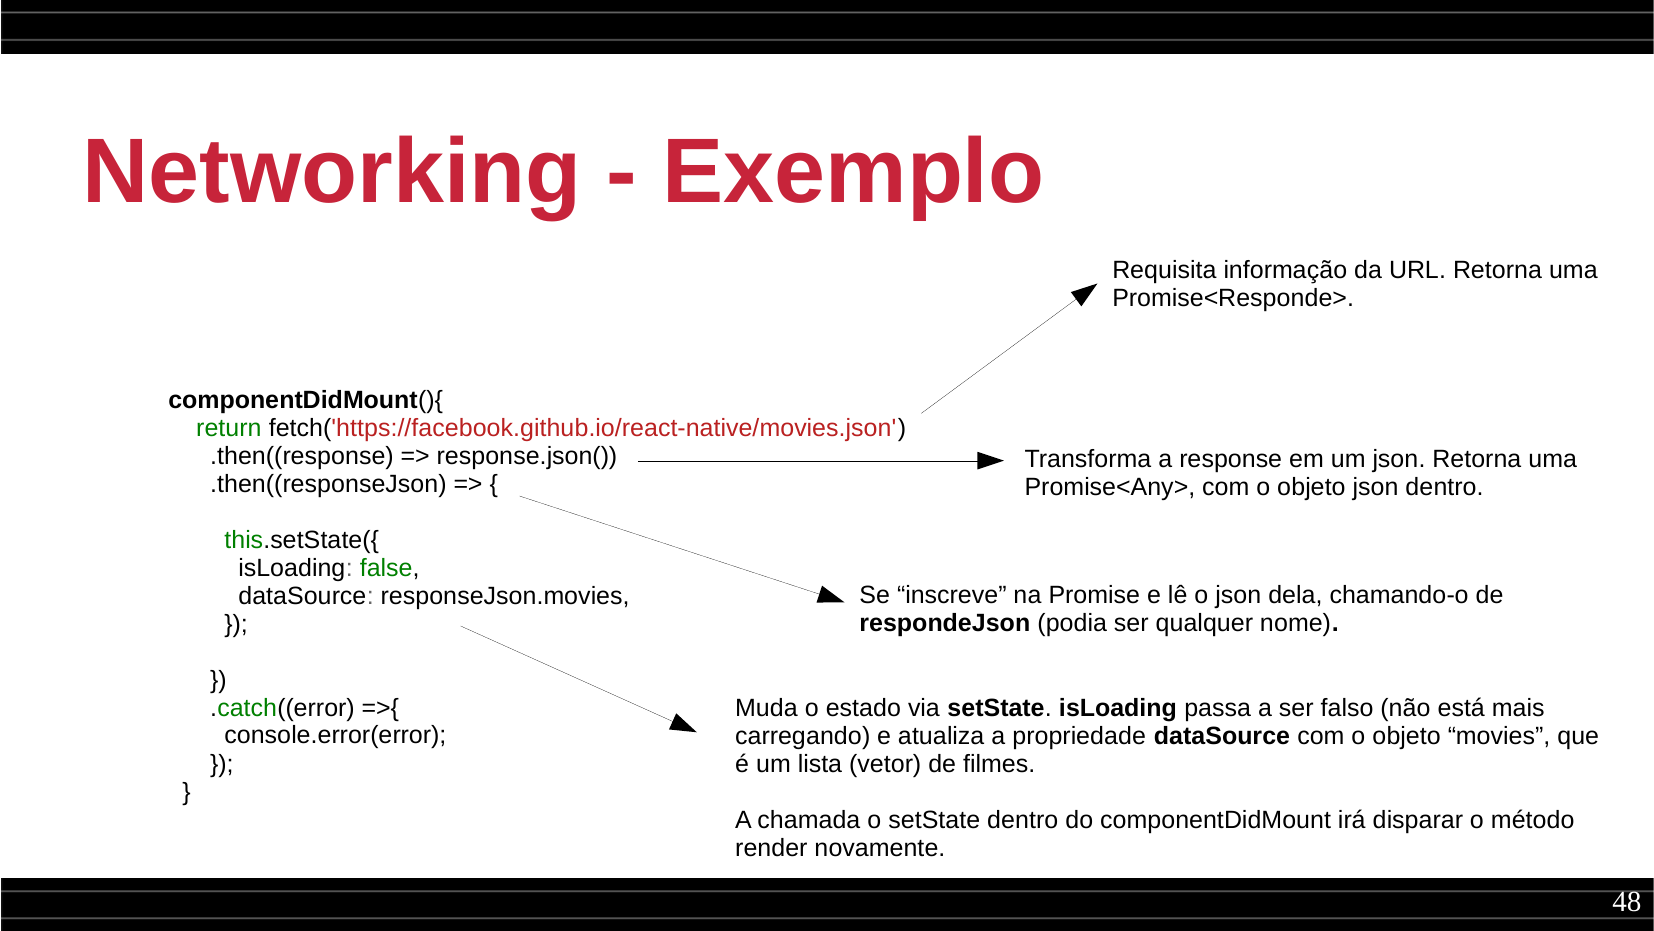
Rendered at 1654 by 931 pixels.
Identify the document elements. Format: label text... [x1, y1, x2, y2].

text_box Requisita informação da URL. Retorna uma Promise<Responde>. [1097, 248, 1614, 319]
text_box Transforma a response em um json. Retorna uma Promise<Any>, com o objeto json dentro. [1009, 437, 1594, 508]
text_box Se “inscreve” na Promise e lê o json dela, chamando-o de respondeJson (podia ser qualquer nome). [844, 572, 1527, 644]
text_box componentDidMount(){ return fetch('https://facebook.github.io/react-native/movies.json') .then((response) => response.json()) .then((responseJson) => { this.setState({ isLoading: false, dataSource: responseJson.movies, }); }) .catch((error) =>{ console.error(error); }); } [153, 377, 1441, 813]
picture [1, 0, 1654, 54]
title Networking - Exemplo [82, 92, 1571, 249]
picture [1, 878, 1654, 931]
text_box Muda o estado via setState. isLoading passa a ser falso (não está mais carregando) e atualiza a propriedade dataSource com o objeto “movies”, que é um lista (vetor) de filmes. A chamada o setState dentro do componentDidMount irá disparar o método render novamente. [720, 686, 1615, 869]
